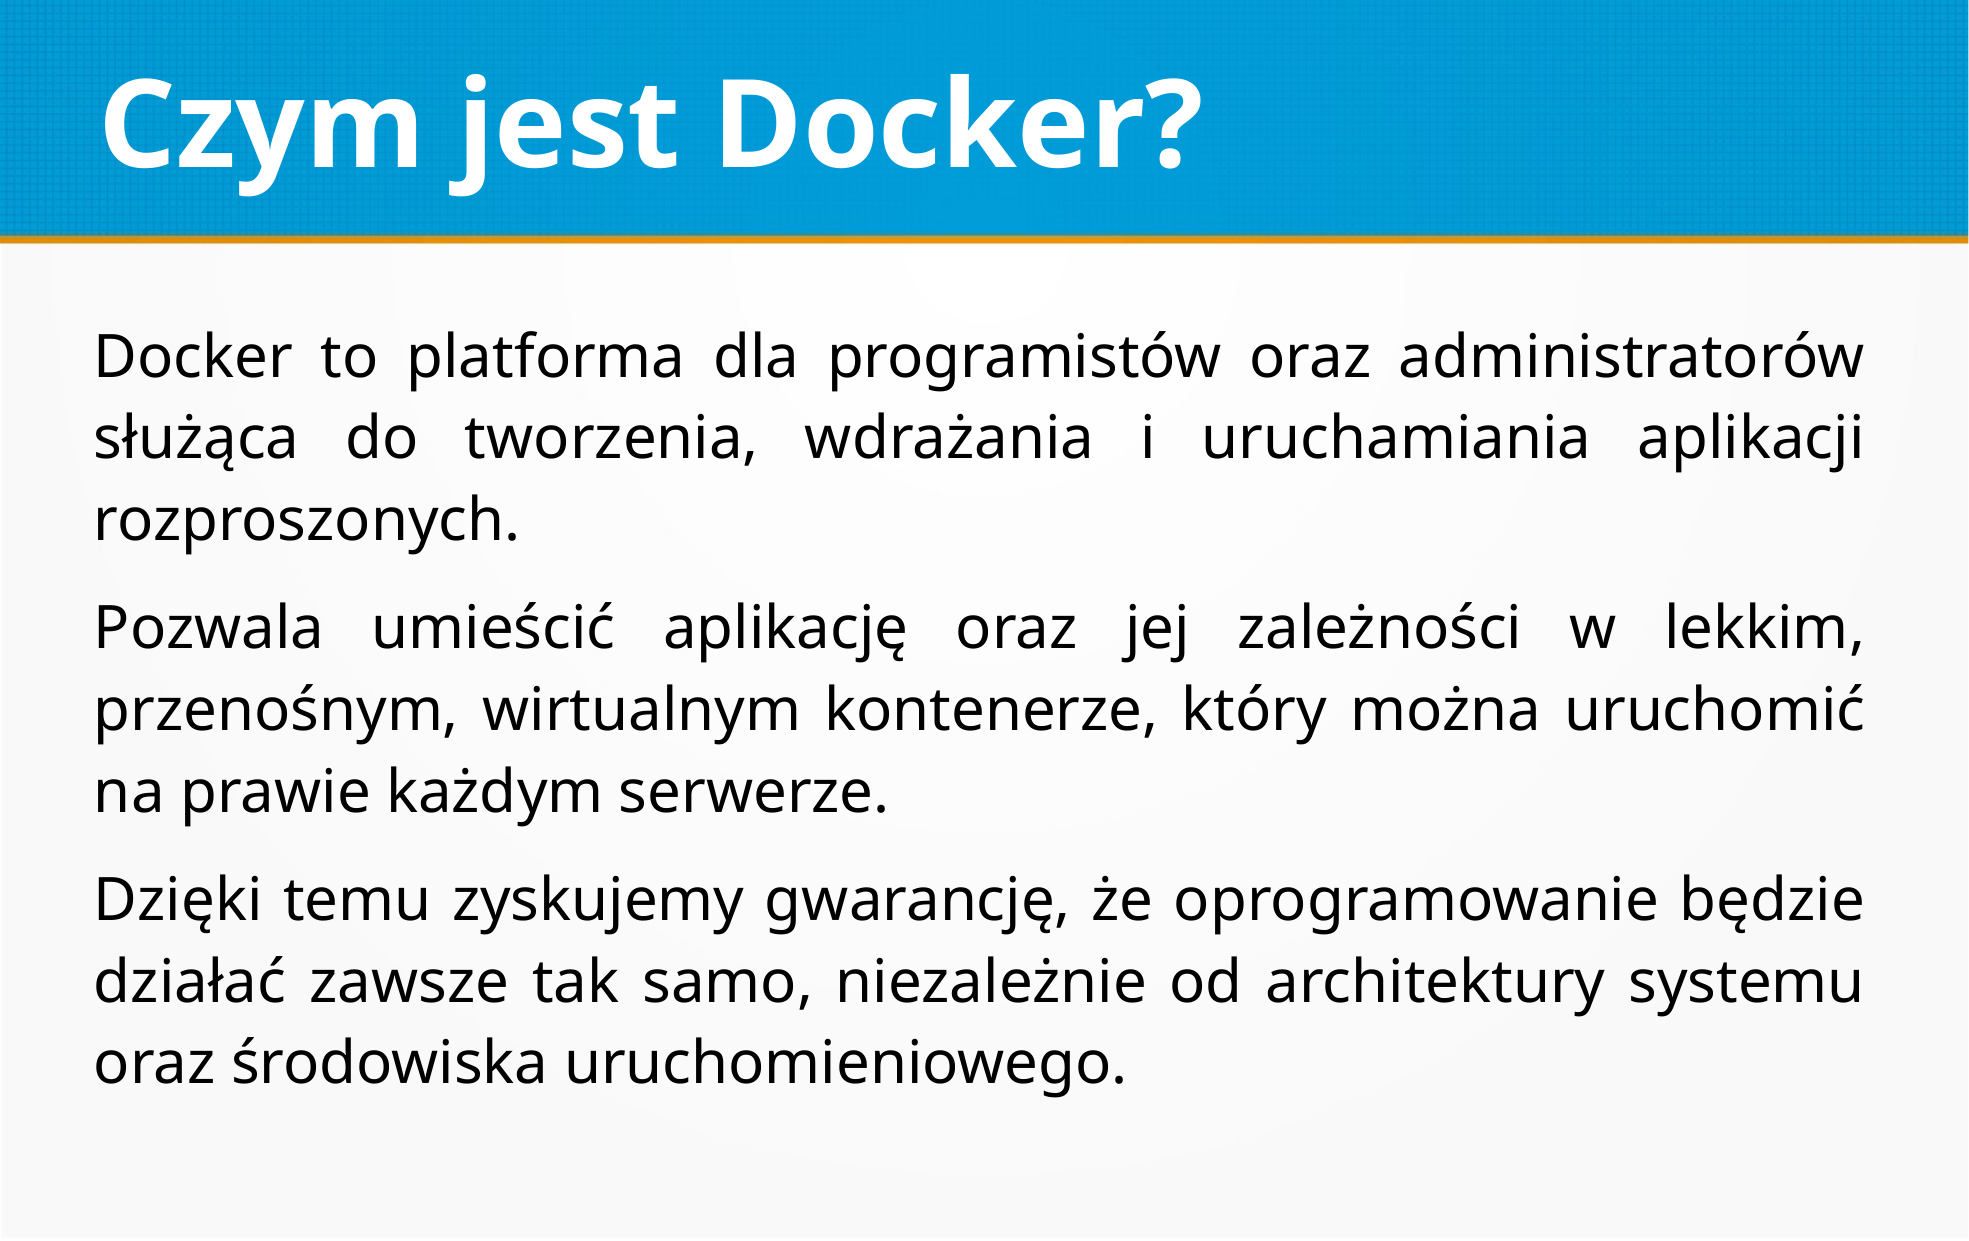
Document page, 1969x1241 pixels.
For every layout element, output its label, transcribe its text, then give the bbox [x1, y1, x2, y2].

picture [0, 233, 1969, 1241]
list Docker to platforma dla programistów oraz administratorów służąca do tworzenia, wdrażania i uruchamiania aplikacji rozproszonych. Pozwala umieścić aplikację oraz jej zależności w lekkim, przenośnym, wirtualnym kontenerze, który można uruchomić na prawie każdym serwerze. Dzięki temu zyskujemy gwarancję, że oprogramowanie będzie działać zawsze tak samo, niezależnie od architektury systemu oraz środowiska uruchomieniowego. [30, 312, 1867, 1111]
title Czym jest Docker? [98, 35, 1870, 204]
